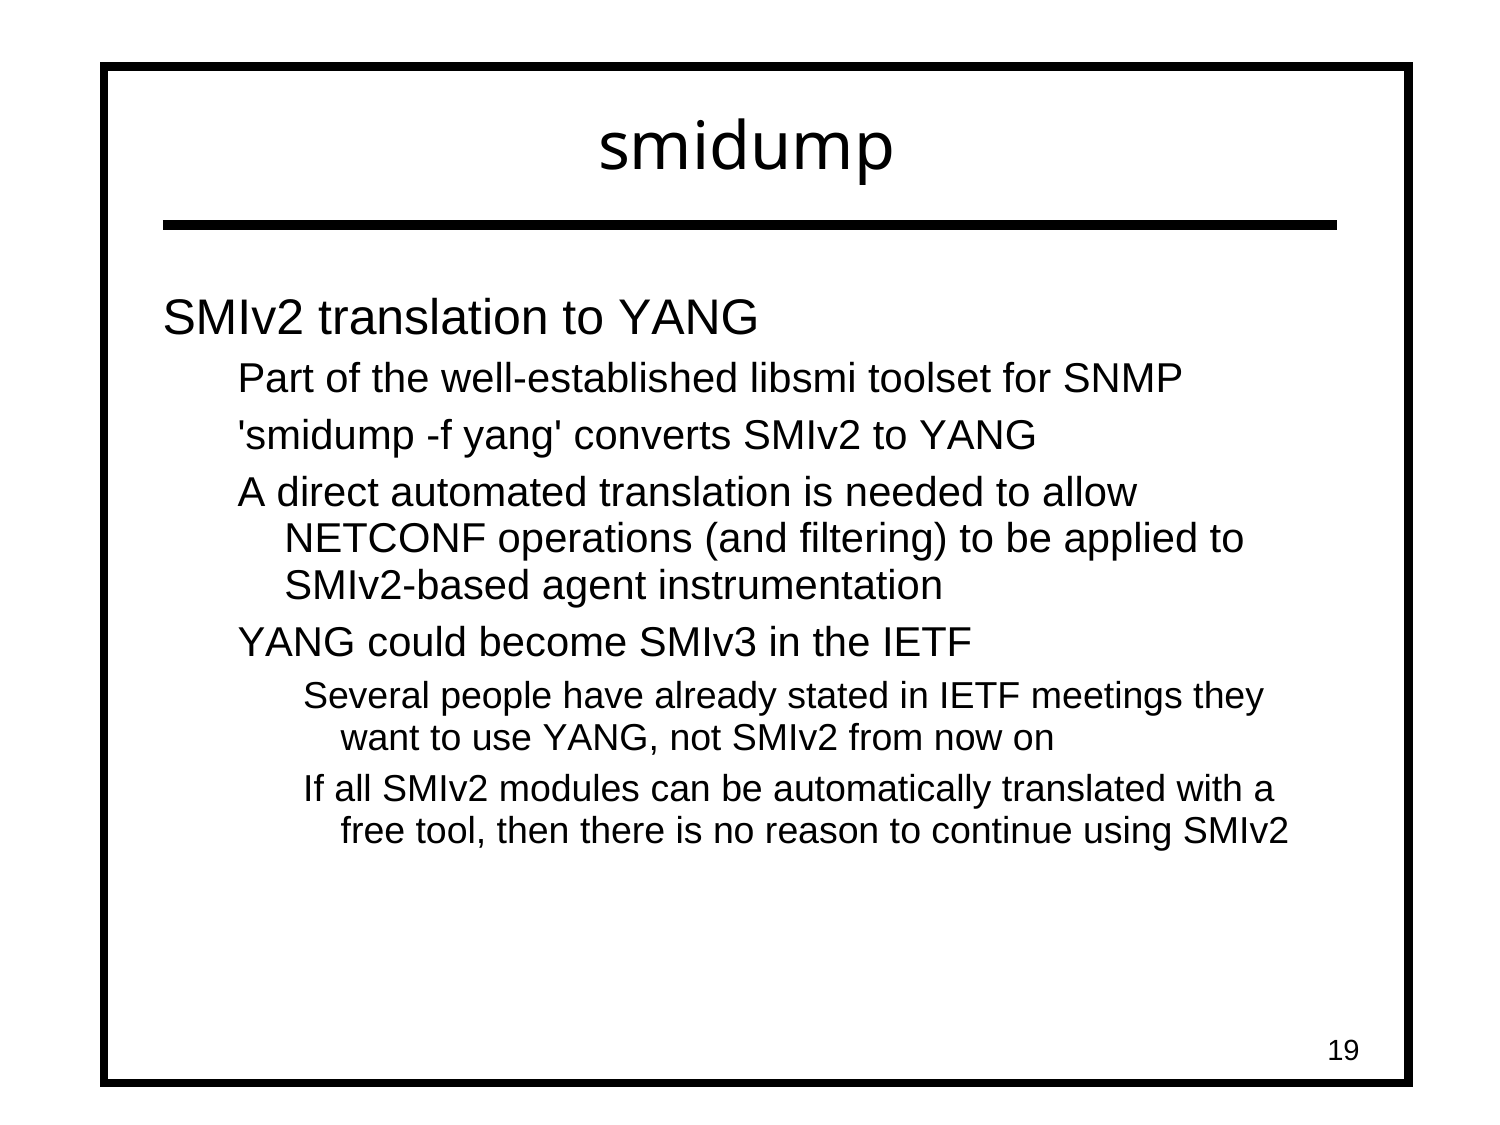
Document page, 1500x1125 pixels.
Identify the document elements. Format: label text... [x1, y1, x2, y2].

list SMIv2 translation to YANG Part of the well-established libsmi toolset for SNMP 'smidump -f yang' converts SMIv2 to YANG A direct automated translation is needed to allow NETCONF operations (and filtering) to be applied to SMIv2-based agent instrumentation YANG could become SMIv3 in the IETF Several people have already stated in IETF meetings they want to use YANG, not SMIv2 from now on If all SMIv2 modules can be automatically translated with a free tool, then there is no reason to continue using SMIv2 [162, 288, 1338, 986]
title smidump [162, 74, 1332, 213]
